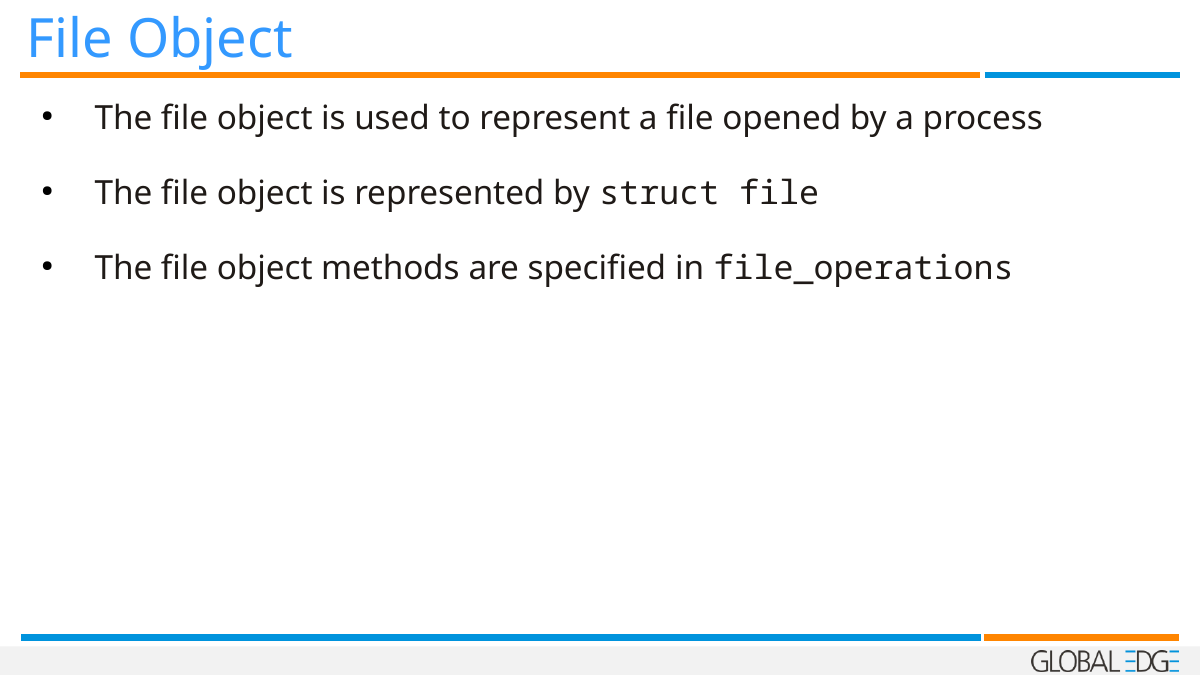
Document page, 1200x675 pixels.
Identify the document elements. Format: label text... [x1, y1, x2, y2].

picture [1031, 650, 1179, 672]
list The file object is used to represent a file opened by a process The file object is represented by struct file The file object methods are specified in file_operations [23, 94, 1170, 626]
title File Object [12, 4, 1088, 68]
